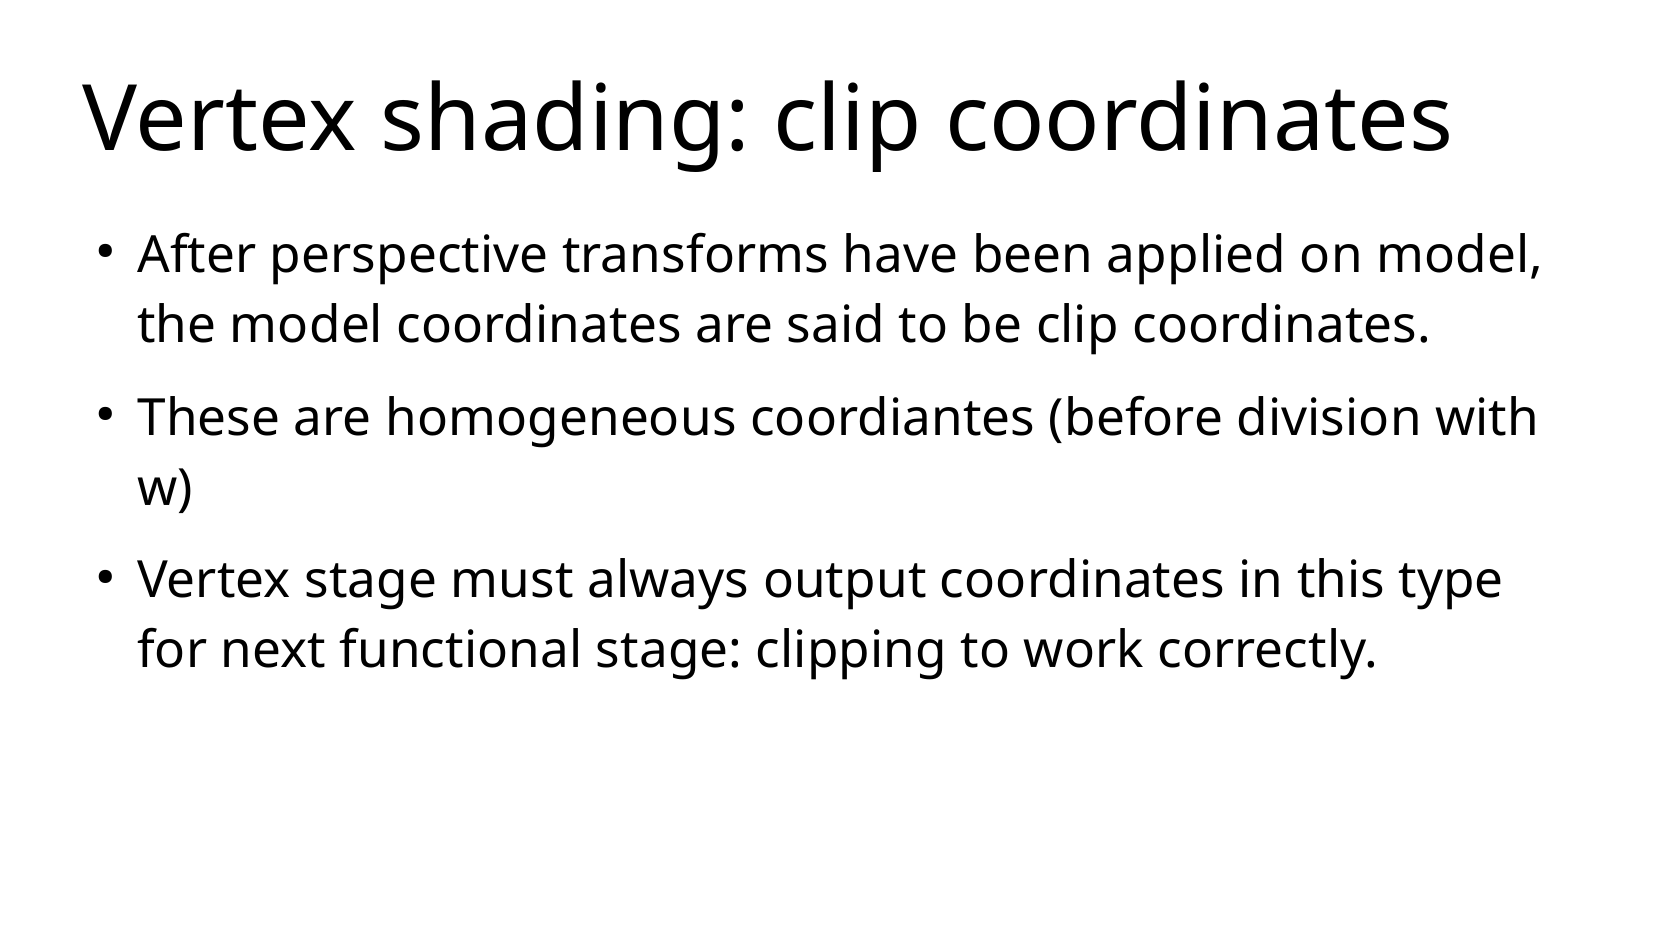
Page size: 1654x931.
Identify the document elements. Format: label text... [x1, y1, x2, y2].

title Vertex shading: clip coordinates [82, 37, 1571, 193]
list After perspective transforms have been applied on model, the model coordinates are said to be clip coordinates. These are homogeneous coordiantes (before division with w) Vertex stage must always output coordinates in this type for next functional stage: clipping to work correctly. [82, 217, 1571, 758]
